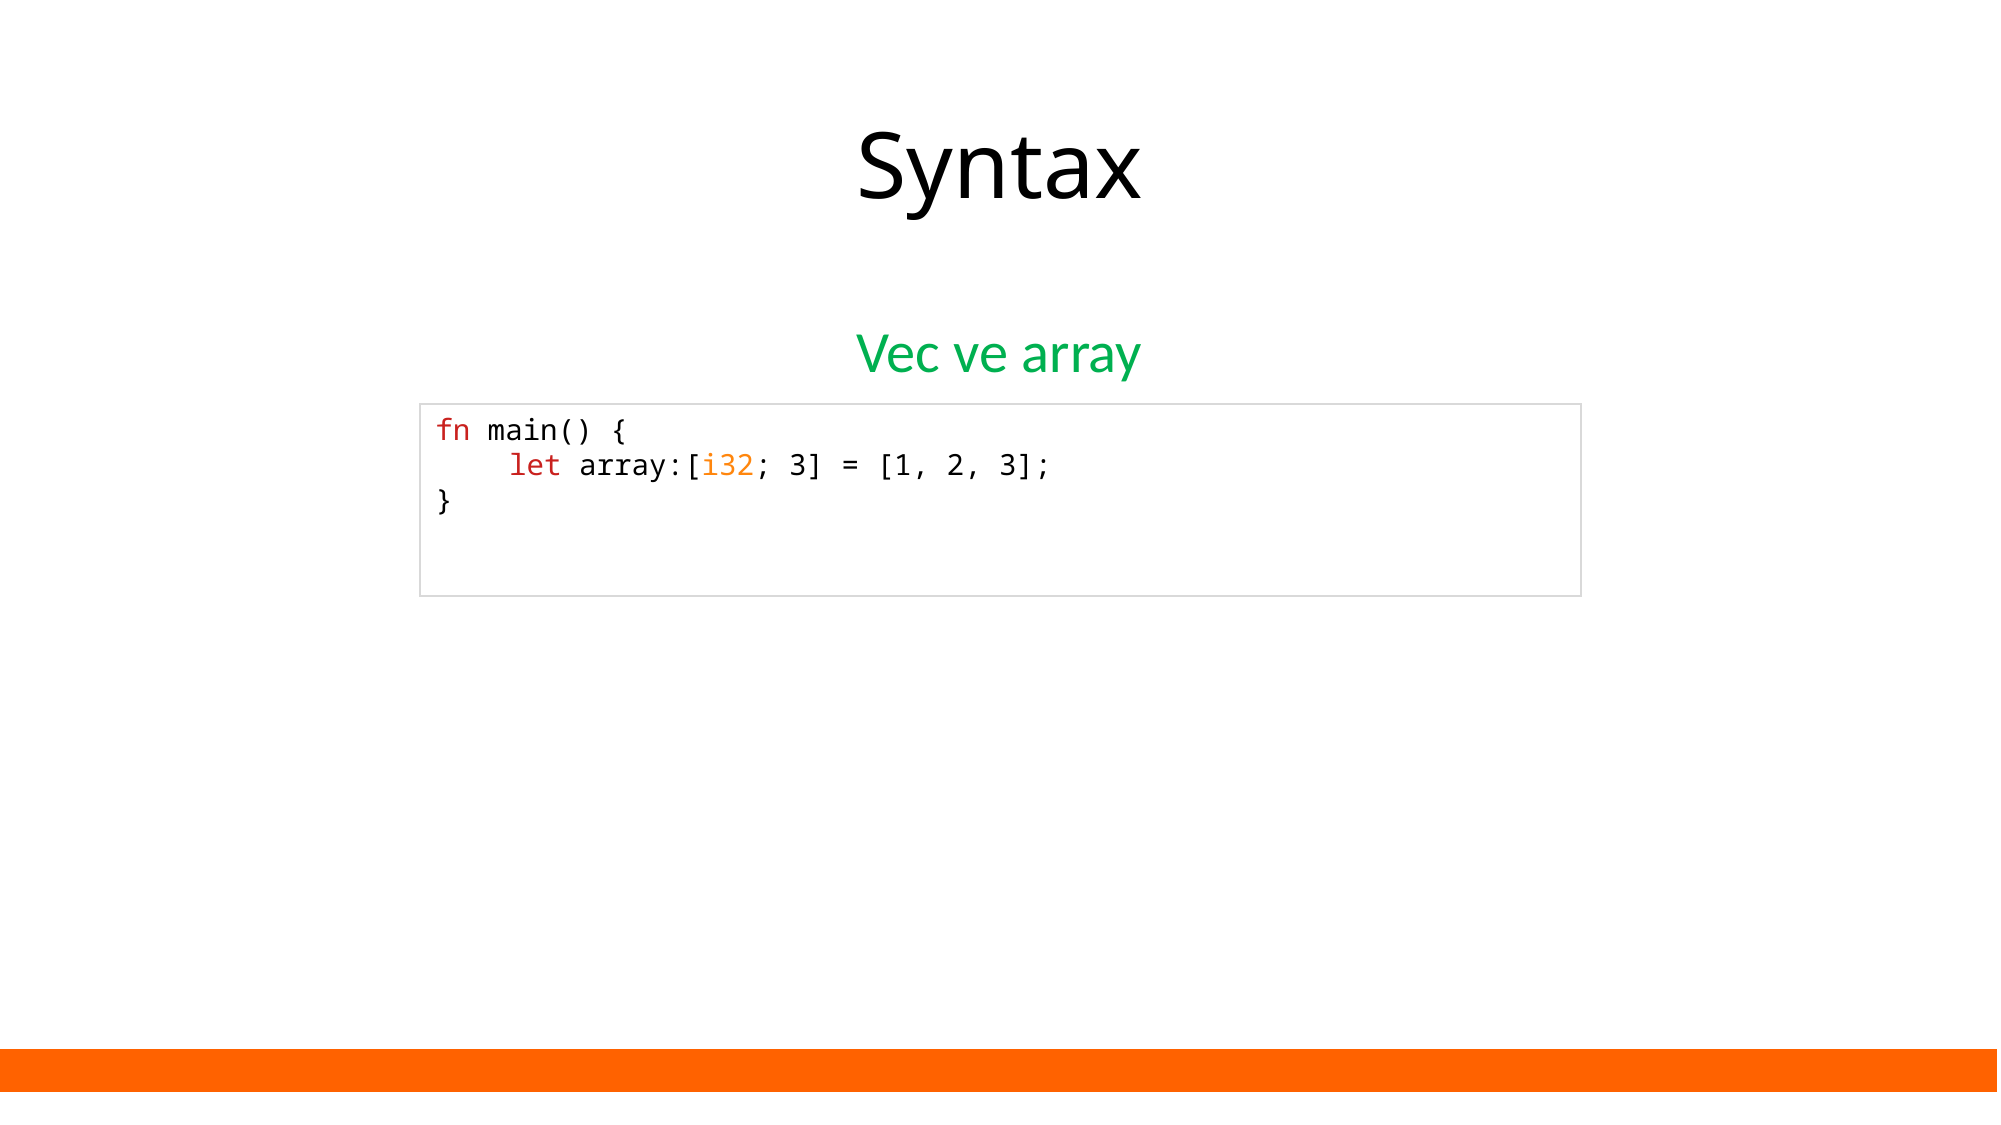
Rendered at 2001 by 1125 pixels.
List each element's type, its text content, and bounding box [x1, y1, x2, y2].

text_box fn main() { let array:[i32; 3] = [1, 2, 3]; } [420, 404, 1581, 596]
title Syntax [137, 59, 1863, 278]
list Vec ve array [420, 314, 1579, 403]
text_box [0, 1049, 1997, 1092]
